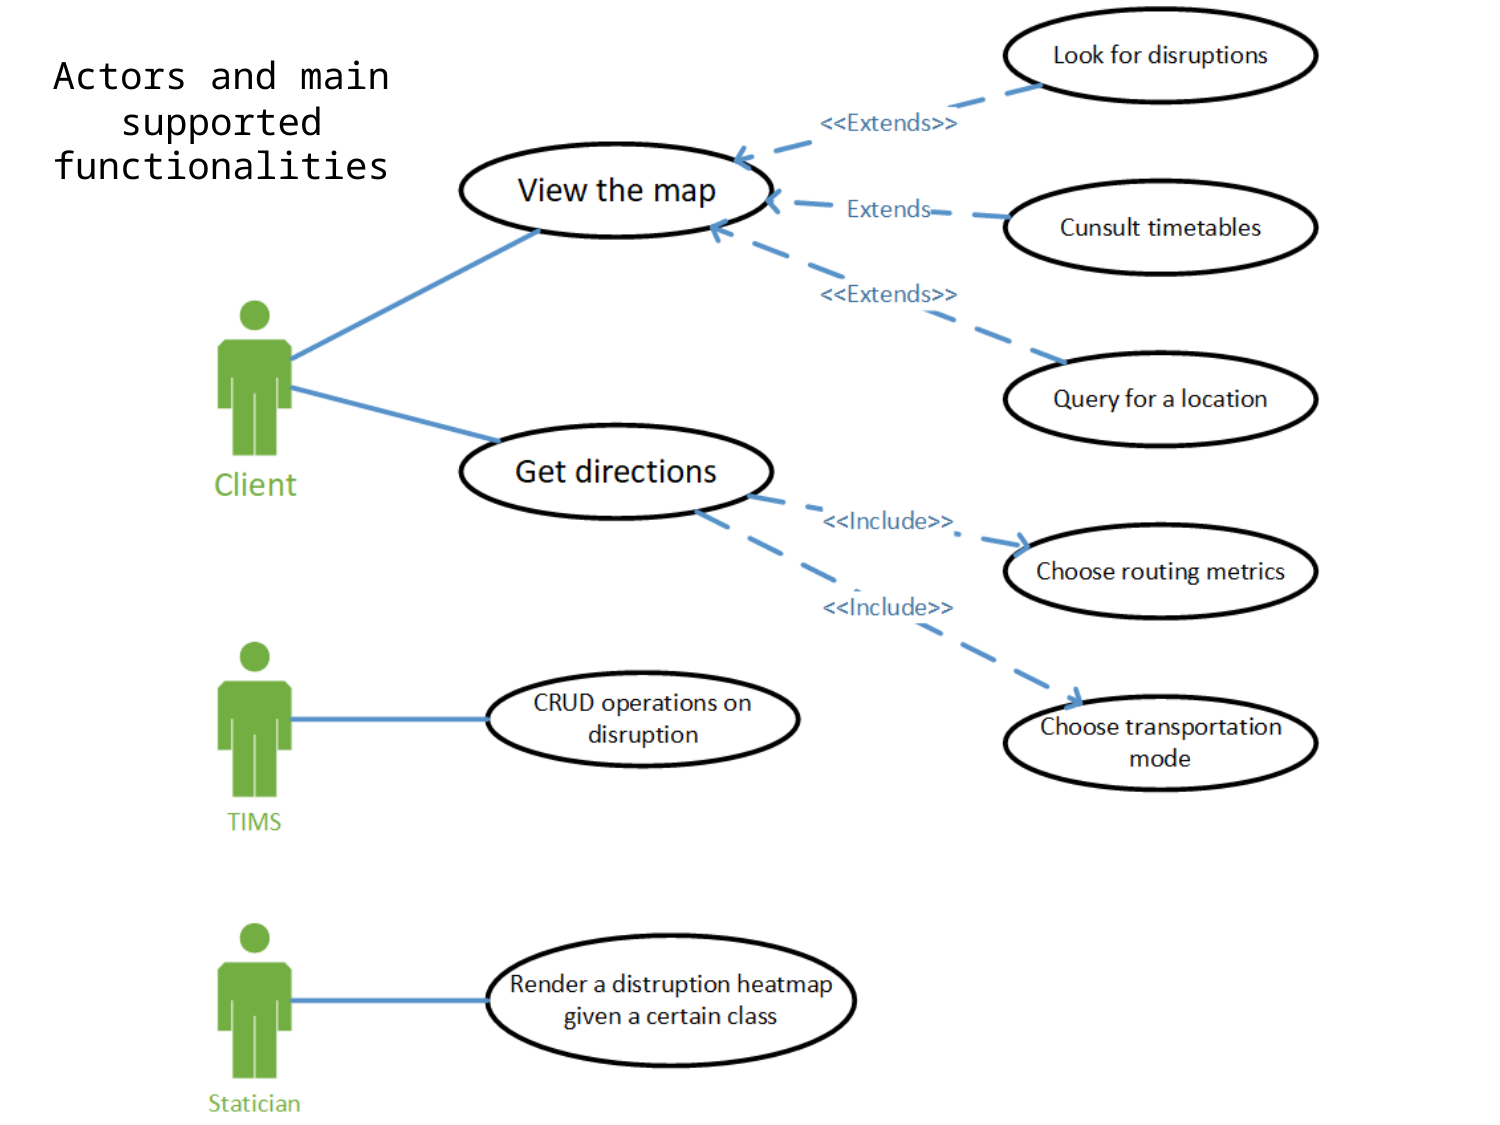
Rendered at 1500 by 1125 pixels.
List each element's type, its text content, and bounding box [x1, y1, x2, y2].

picture [194, 5, 1320, 1125]
title Actors and main supported functionalities [30, 14, 413, 225]
